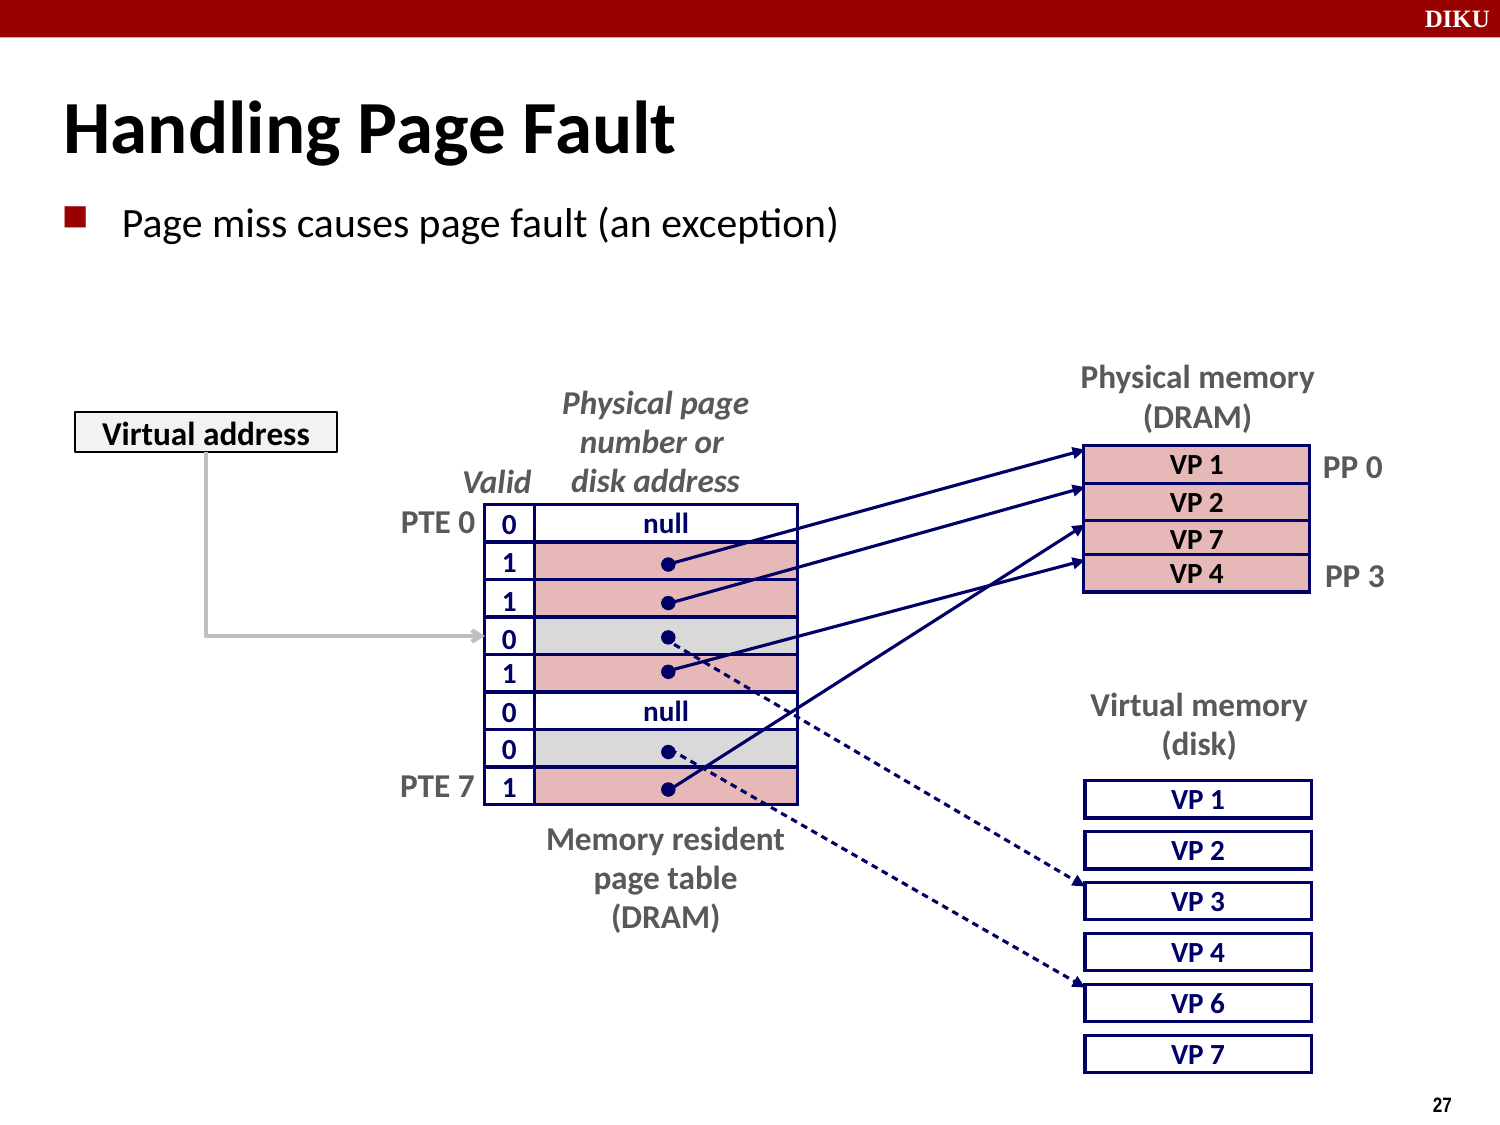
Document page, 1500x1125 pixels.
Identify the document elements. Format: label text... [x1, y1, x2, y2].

text_box PTE 7 [385, 758, 490, 814]
text_box PP 0 [1307, 439, 1398, 495]
text_box 0 [491, 499, 532, 537]
text_box null [768, 713, 798, 730]
text_box VP 6 [1084, 984, 1312, 1022]
text_box VP 2 [1083, 484, 1310, 521]
text_box Physical page number or disk address [547, 374, 765, 509]
text_box Valid [447, 454, 560, 510]
text_box 0 [487, 724, 532, 775]
text_box null [759, 531, 798, 542]
text_box [536, 730, 798, 805]
text_box null [536, 693, 798, 730]
text_box Virtual address [74, 412, 338, 453]
text_box VP 2 [1084, 831, 1312, 869]
text_box 0 [505, 633, 512, 646]
text_box VP 4 [1083, 554, 1310, 593]
text_box Virtual memory (disk) [1075, 677, 1323, 772]
text_box VP 7 [1084, 1035, 1312, 1073]
text_box VP 3 [1084, 882, 1312, 920]
text_box VP 4 [1084, 933, 1312, 971]
text_box PP 3 [1310, 548, 1400, 604]
text_box 0 [487, 627, 532, 648]
text_box VP 1 [1083, 445, 1310, 484]
text_box VP 7 [1083, 521, 1310, 554]
text_box 1 [487, 537, 532, 576]
text_box [536, 542, 798, 693]
text_box null [536, 504, 798, 542]
text_box 1 [487, 576, 532, 627]
text_box 0 [487, 687, 532, 724]
text_box 1 [487, 648, 532, 687]
text_box VP 1 [1084, 780, 1312, 819]
text_box Handling Page Fault [48, 59, 1408, 188]
text_box 1 [490, 775, 532, 814]
text_box Physical memory (DRAM) [1065, 350, 1330, 445]
text_box Page miss causes page fault (an exception) [50, 188, 1414, 313]
text_box PTE 0 [385, 493, 491, 549]
text_box Memory resident page table (DRAM) [531, 811, 801, 945]
